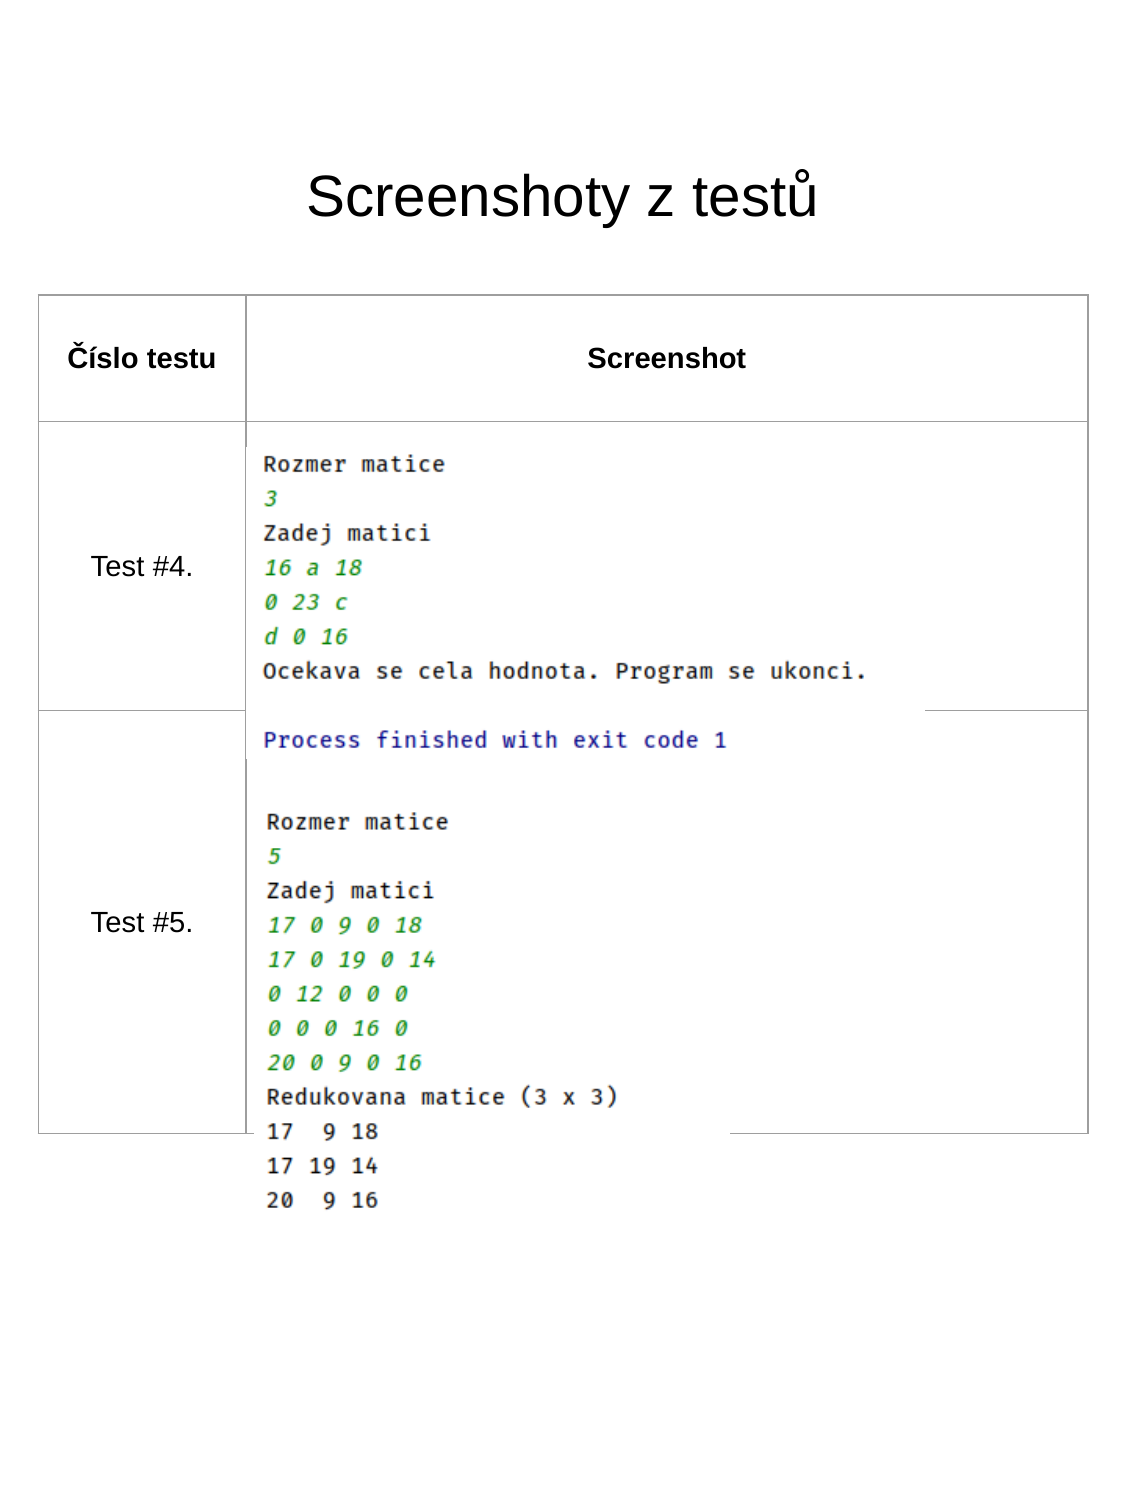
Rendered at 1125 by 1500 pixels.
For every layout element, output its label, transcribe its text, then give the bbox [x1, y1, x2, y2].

table_cell Test #4. [39, 422, 245, 710]
table_cell Test #5. [39, 711, 245, 1133]
table_header Screenshot [247, 296, 1087, 421]
table_cell [247, 711, 1087, 1133]
picture [246, 447, 925, 759]
table_header Číslo testu [39, 296, 245, 421]
title Screenshoty z testů [38, 129, 1088, 294]
picture [254, 797, 730, 1233]
table_cell [247, 422, 1087, 710]
